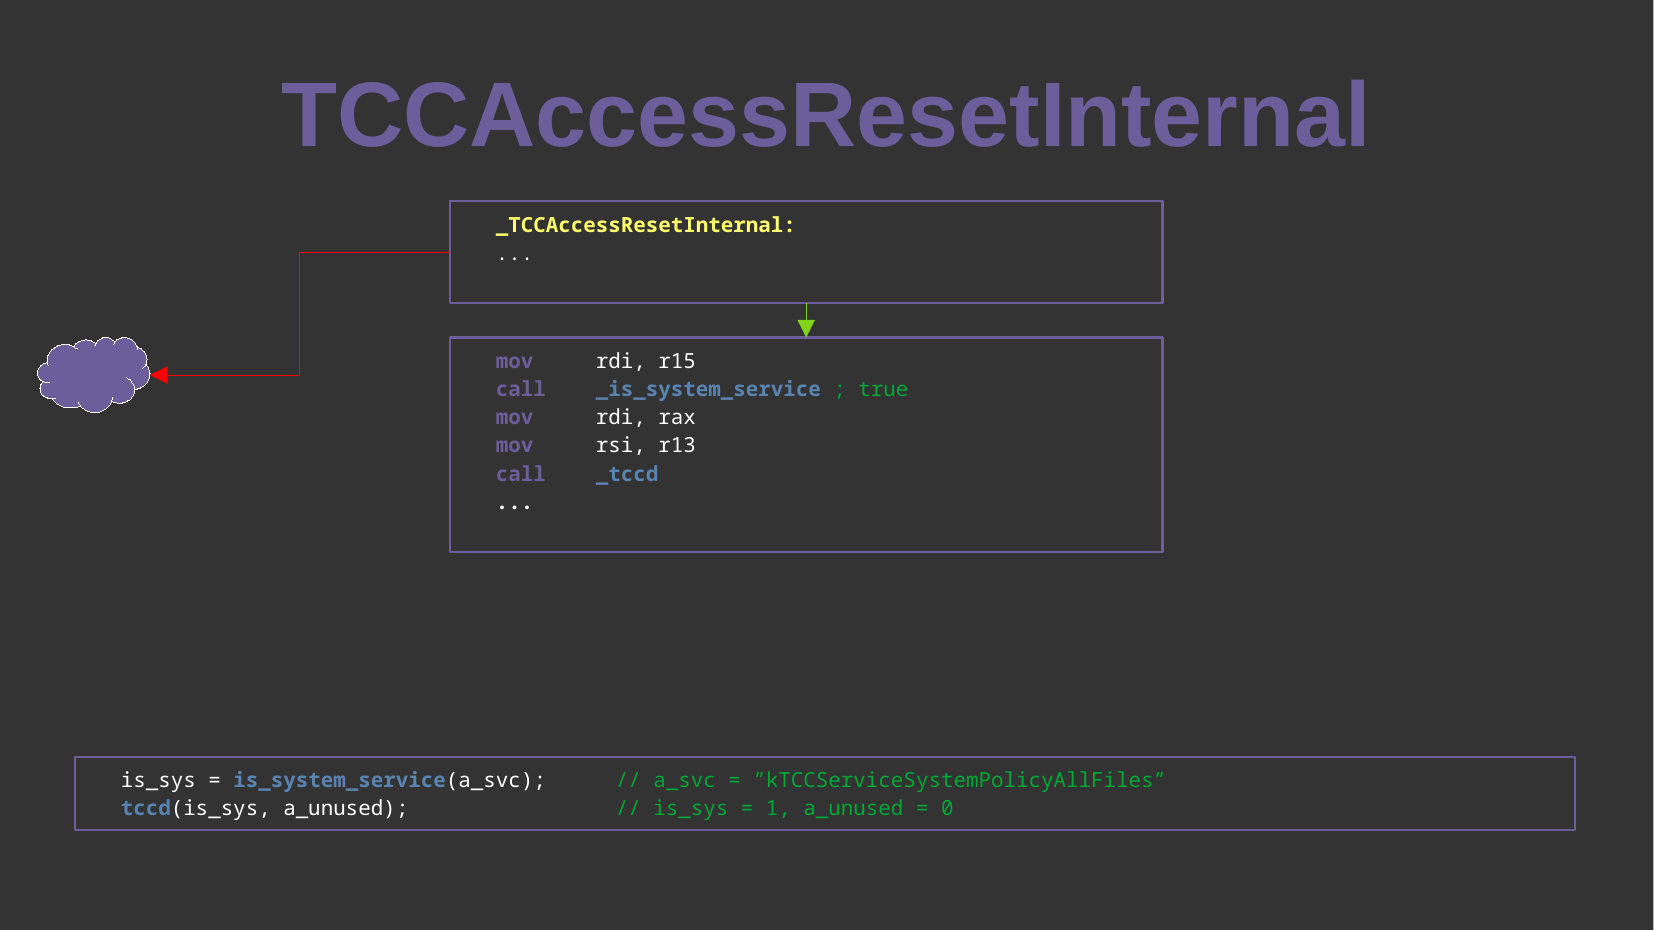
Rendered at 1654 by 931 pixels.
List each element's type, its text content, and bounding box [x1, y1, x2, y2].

text_box _TCCAccessResetInternal: ... [450, 201, 1163, 296]
text_box mov rdi, r15 call _is_system_service ; true mov rdi, rax mov rsi, r13 call _tccd ... [450, 337, 1163, 535]
text_box is_sys = is_system_service(a_svc); // a_svc = ”kTCCServiceSystemPolicyAllFiles” tccd(is_sys, a_unused); // is_sys = 1, a_unused = 0 [75, 756, 1576, 826]
title TCCAccessResetInternal [82, 37, 1571, 193]
text_box [37, 337, 151, 413]
